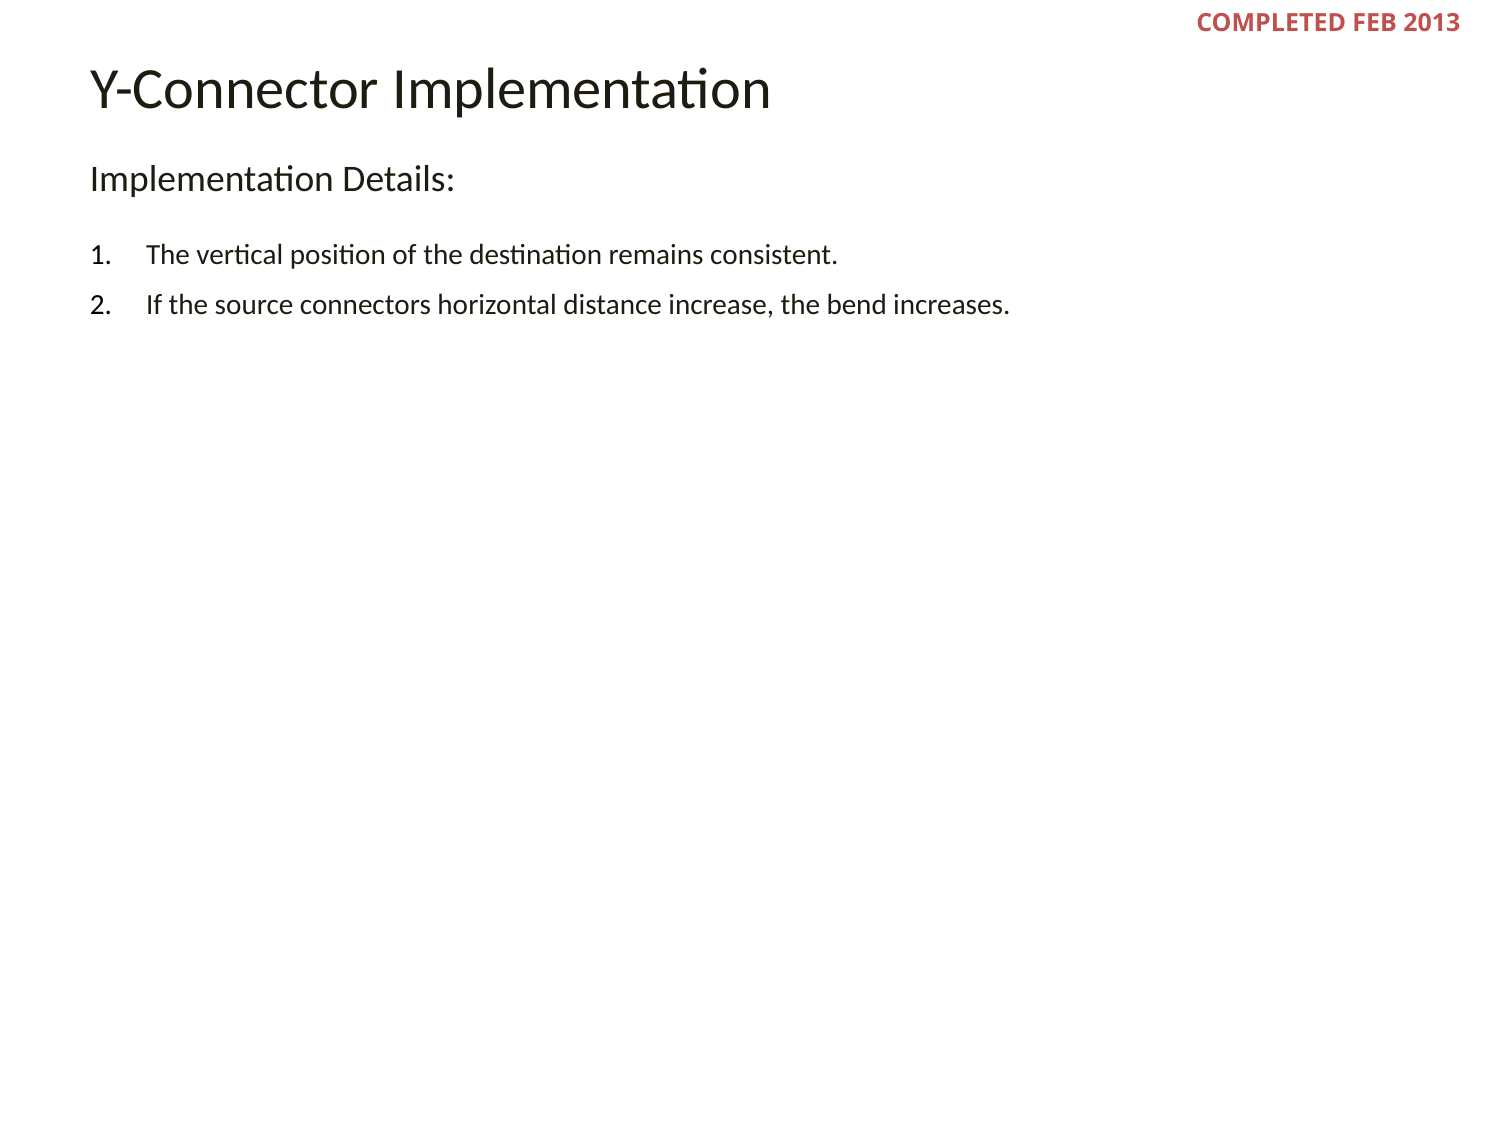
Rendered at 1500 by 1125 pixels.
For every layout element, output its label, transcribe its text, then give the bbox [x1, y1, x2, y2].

text_box Y-Connector Implementation [75, 45, 1439, 125]
text_box Implementation Details: [75, 146, 671, 207]
text_box The vertical position of the destination remains consistent. If the source connectors horizontal distance increase, the bend increases. [75, 212, 1404, 328]
text_box COMPLETED FEB 2013 [1181, 0, 1476, 44]
